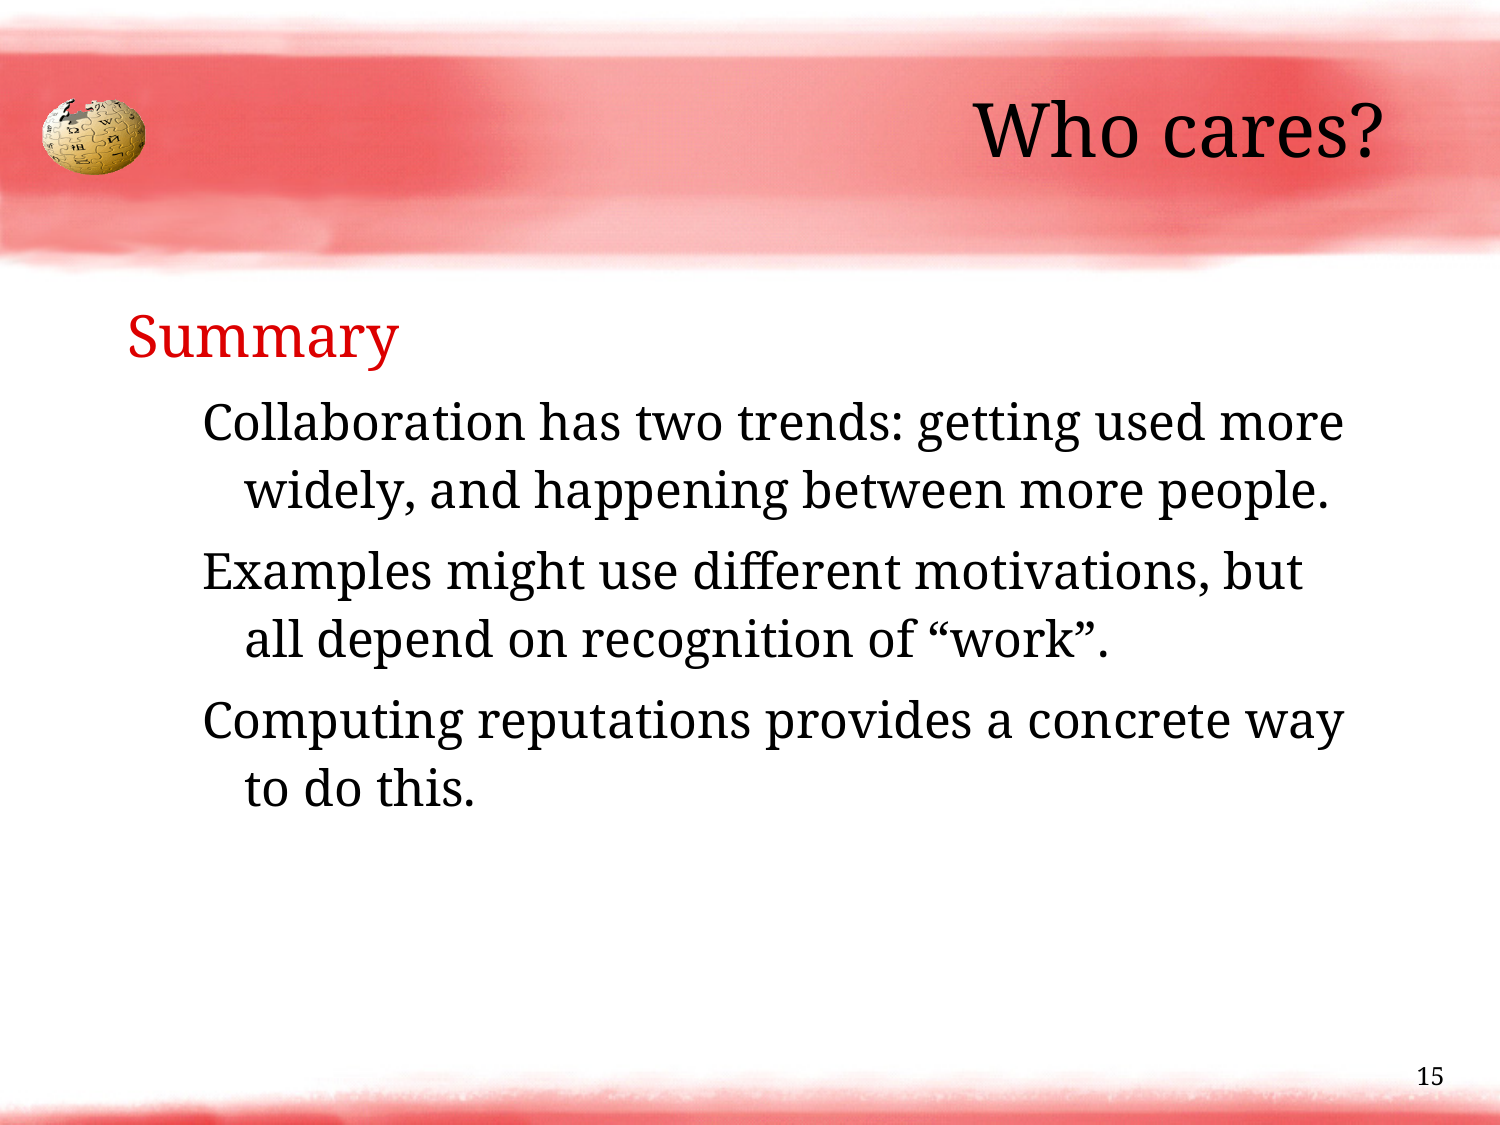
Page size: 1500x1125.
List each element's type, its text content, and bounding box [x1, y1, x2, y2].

picture [0, 0, 1500, 1125]
list Summary Collaboration has two trends: getting used more widely, and happening between more people. Examples might use different motivations, but all depend on recognition of “work”. Computing reputations provides a concrete way to do this. [112, 287, 1388, 1051]
title Who cares? [125, 34, 1401, 222]
